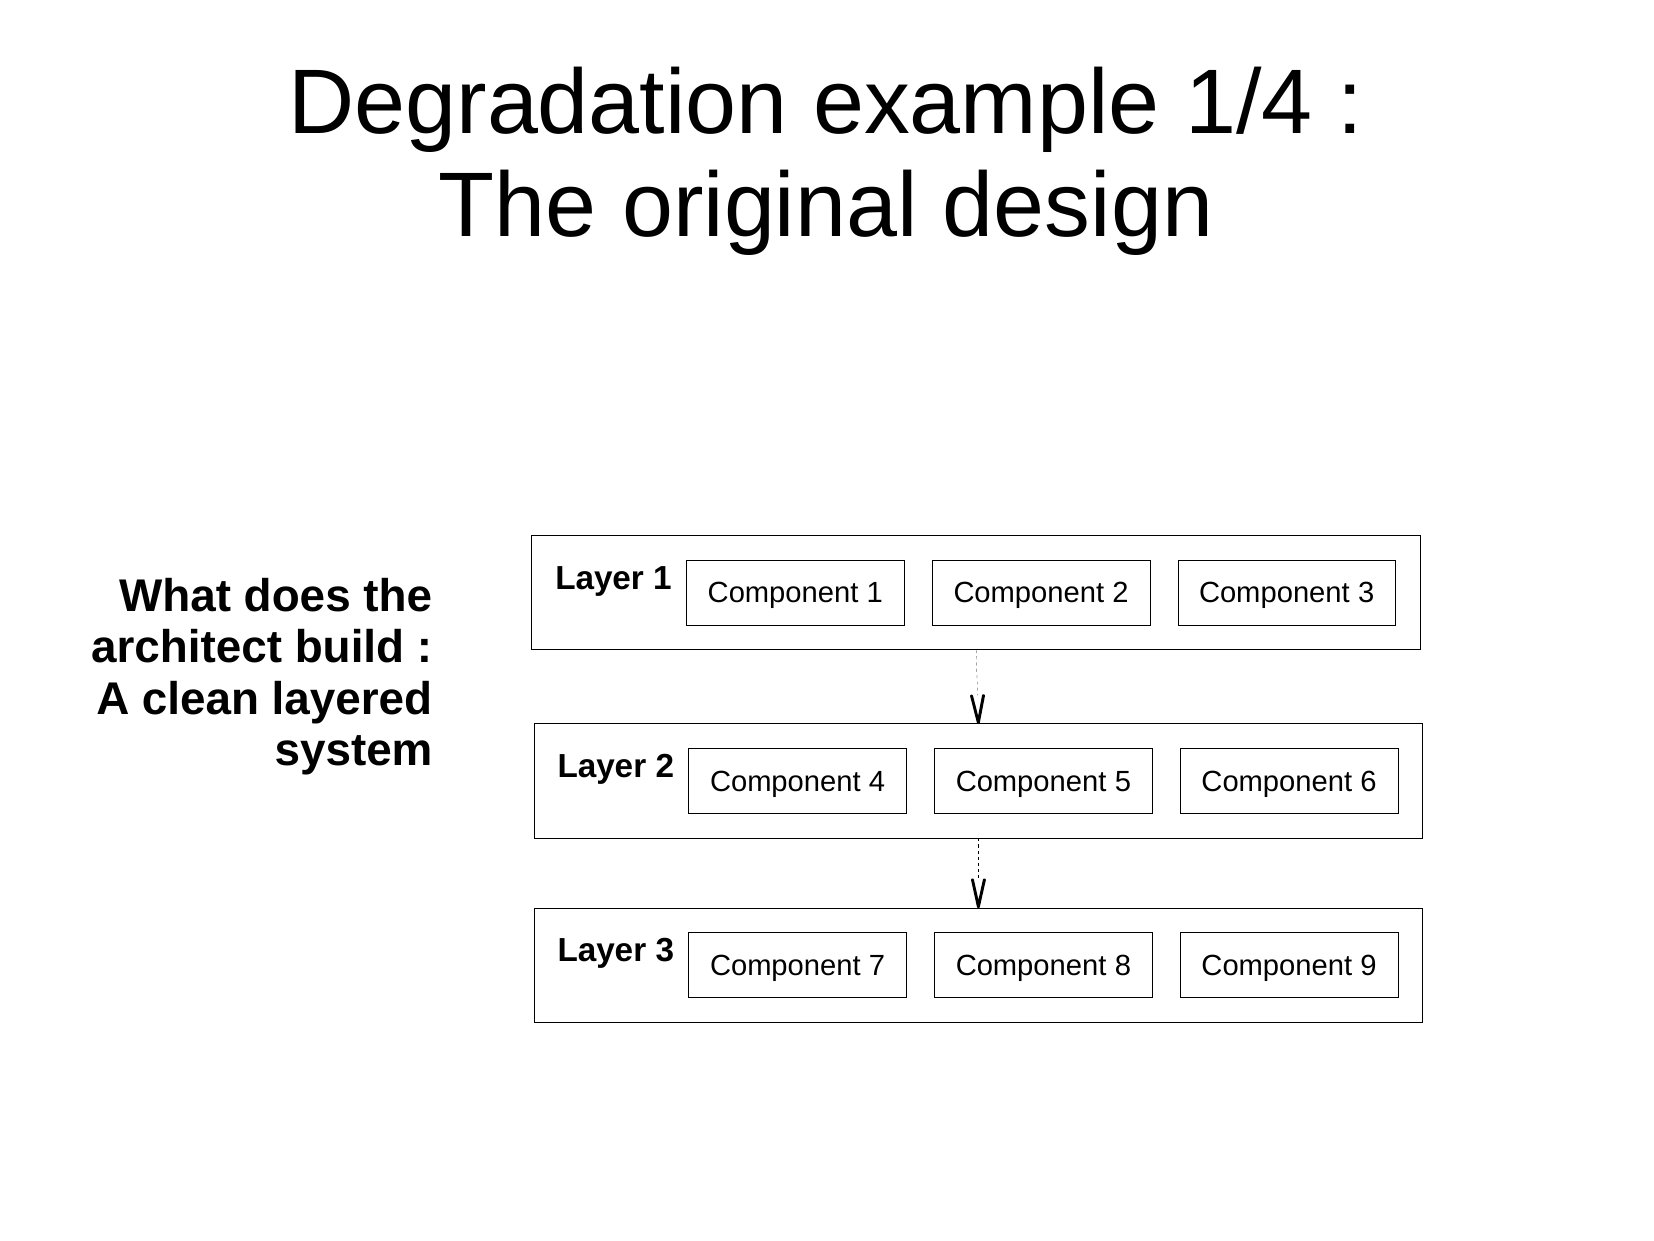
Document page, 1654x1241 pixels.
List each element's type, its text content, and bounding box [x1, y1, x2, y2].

text_box Layer 2 [534, 723, 1423, 839]
text_box Component 6 [1180, 748, 1399, 814]
text_box Component 5 [934, 748, 1153, 814]
text_box Component 2 [932, 560, 1151, 626]
text_box Component 1 [686, 560, 905, 626]
text_box What does the architect build : A clean layered system [91, 570, 464, 808]
text_box Layer 3 [534, 908, 1423, 1023]
text_box Component 3 [1178, 560, 1396, 626]
text_box Component 7 [688, 932, 907, 998]
text_box Component 9 [1180, 932, 1399, 998]
text_box Component 4 [688, 748, 907, 814]
text_box Layer 1 [531, 535, 1421, 650]
text_box Component 8 [934, 932, 1153, 998]
title Degradation example 1/4 : The original design [82, 39, 1571, 267]
